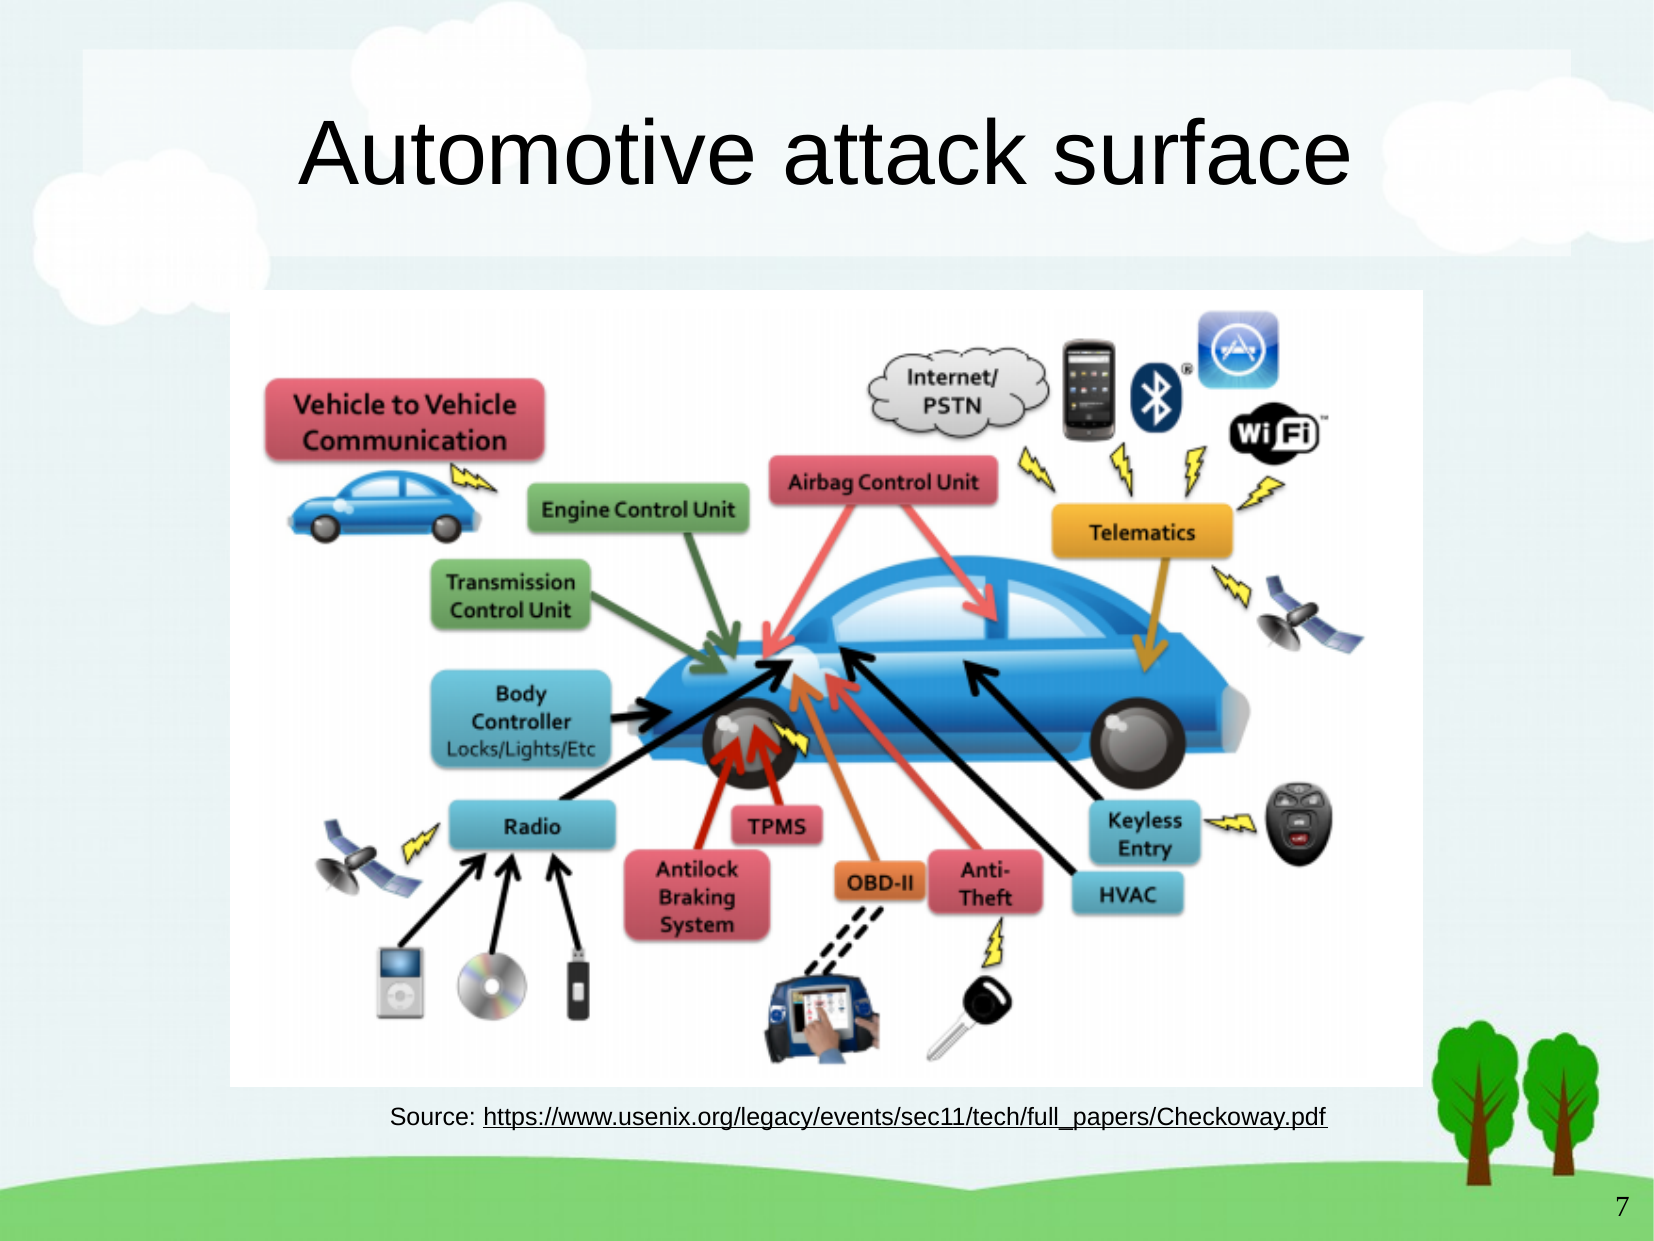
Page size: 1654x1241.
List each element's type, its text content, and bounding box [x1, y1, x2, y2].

title Automotive attack surface [82, 49, 1571, 257]
picture [0, 0, 1654, 1241]
text_box Source: https://www.usenix.org/legacy/events/sec11/tech/full_papers/Checkoway.pdf [375, 1095, 1378, 1194]
